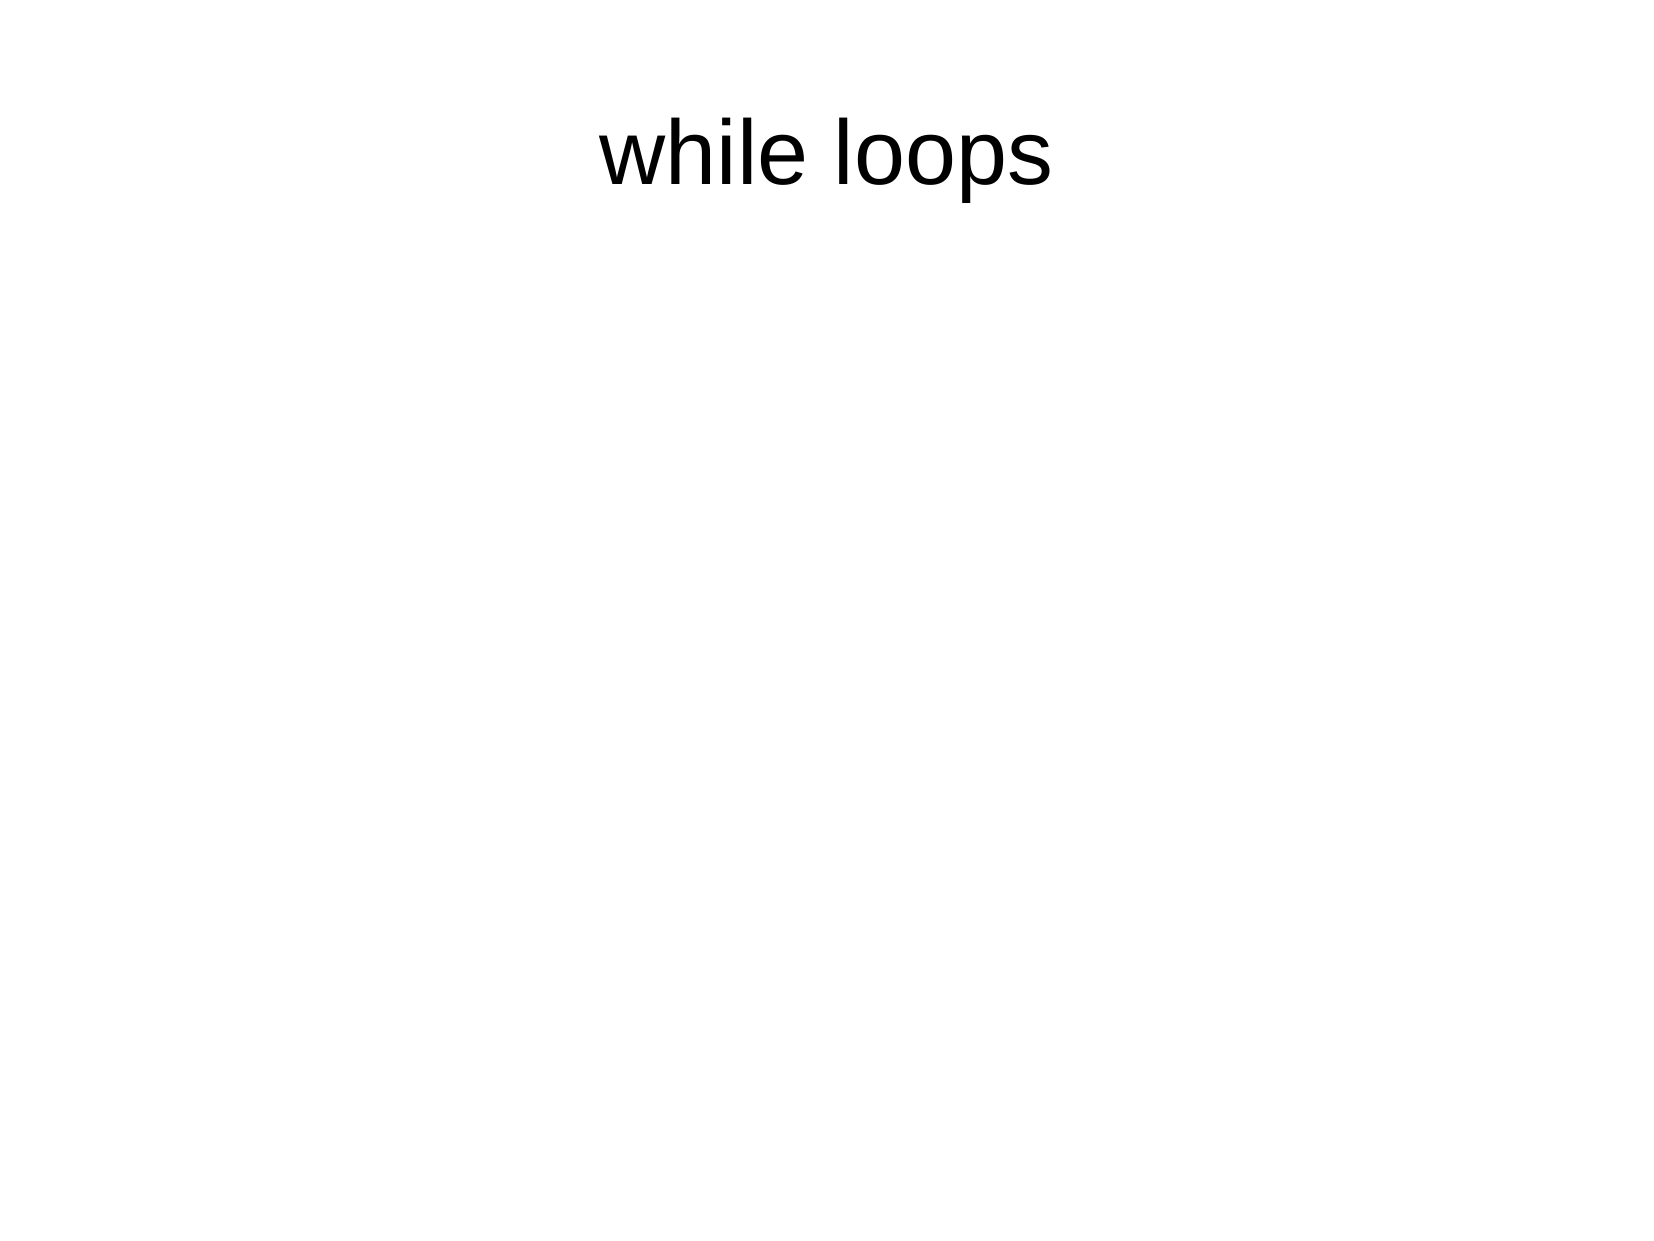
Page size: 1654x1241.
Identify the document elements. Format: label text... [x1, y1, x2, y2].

title while loops [82, 49, 1571, 257]
